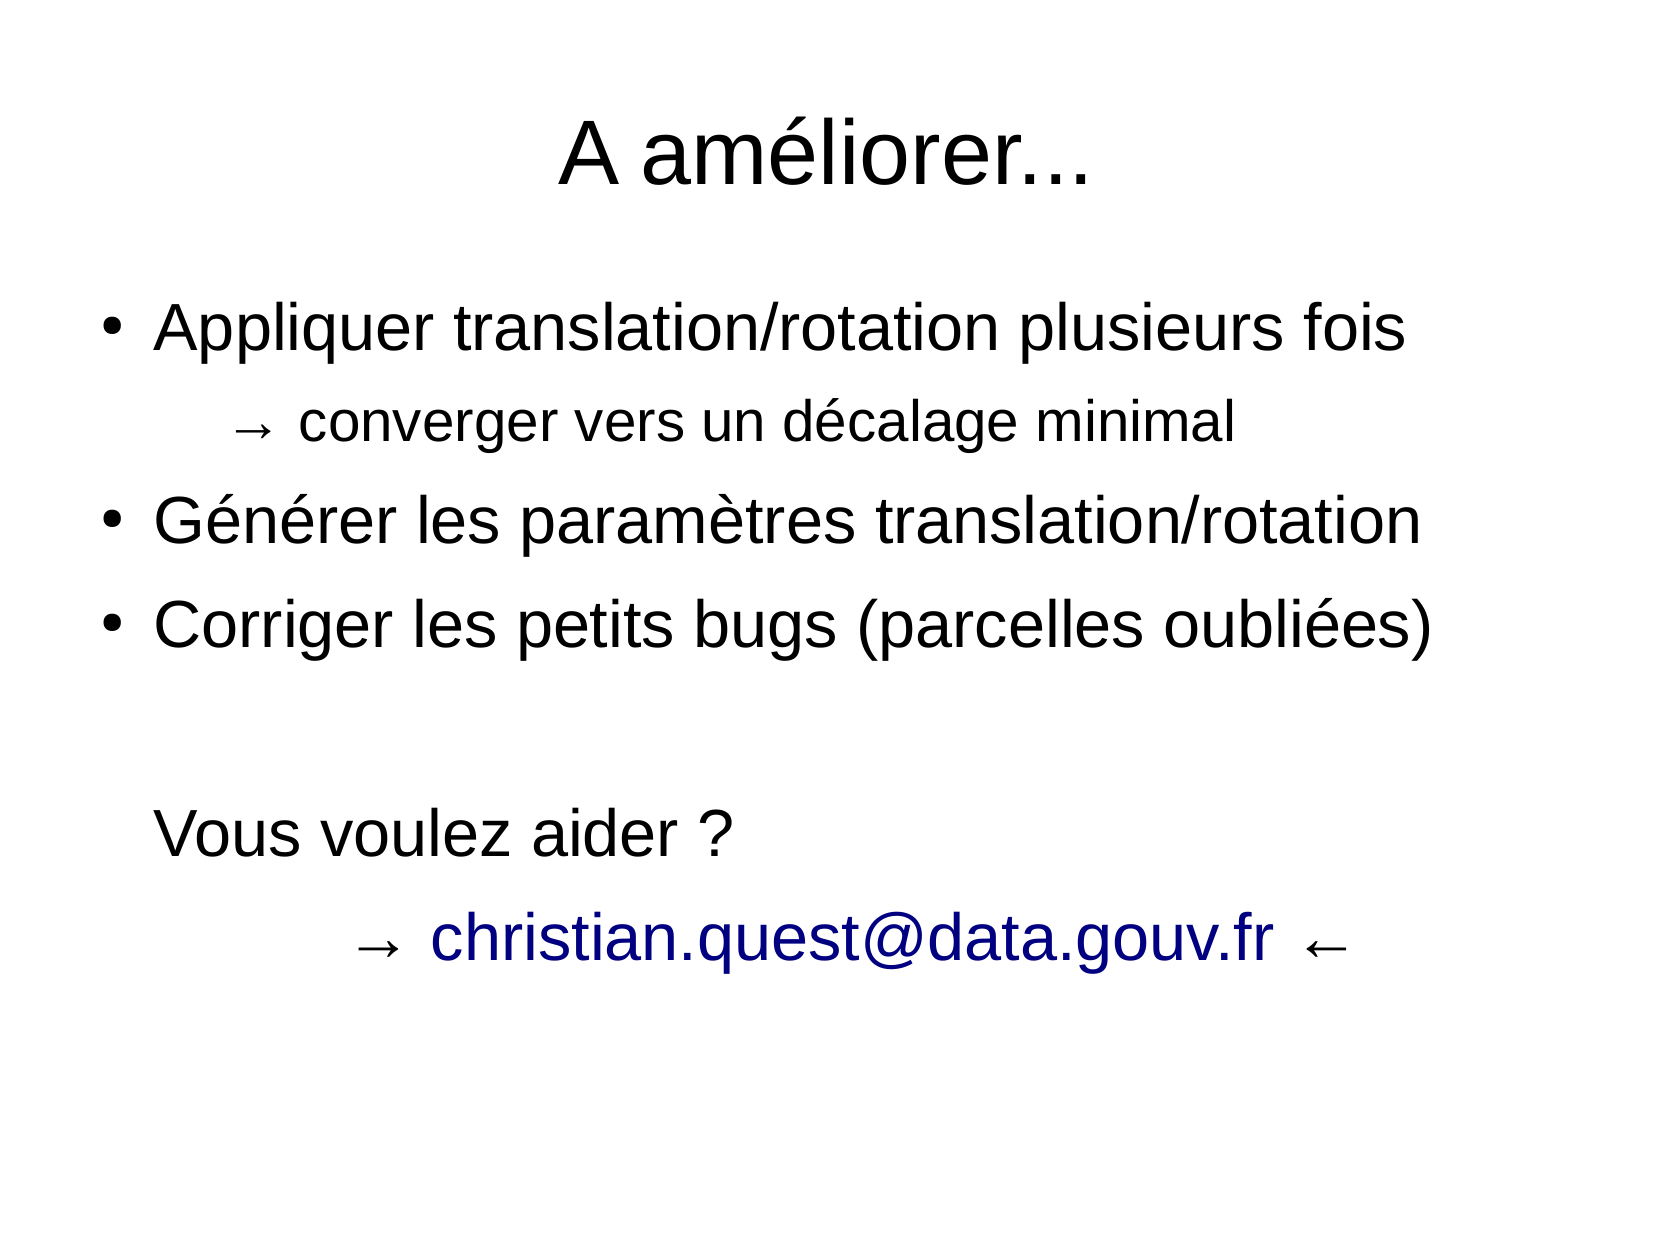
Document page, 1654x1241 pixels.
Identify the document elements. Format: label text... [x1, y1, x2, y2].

title A améliorer... [82, 49, 1571, 257]
list Appliquer translation/rotation plusieurs fois → converger vers un décalage minimal Générer les paramètres translation/rotation Corriger les petits bugs (parcelles oubliées) Vous voulez aider ? → christian.quest@data.gouv.fr ← [82, 290, 1571, 1010]
